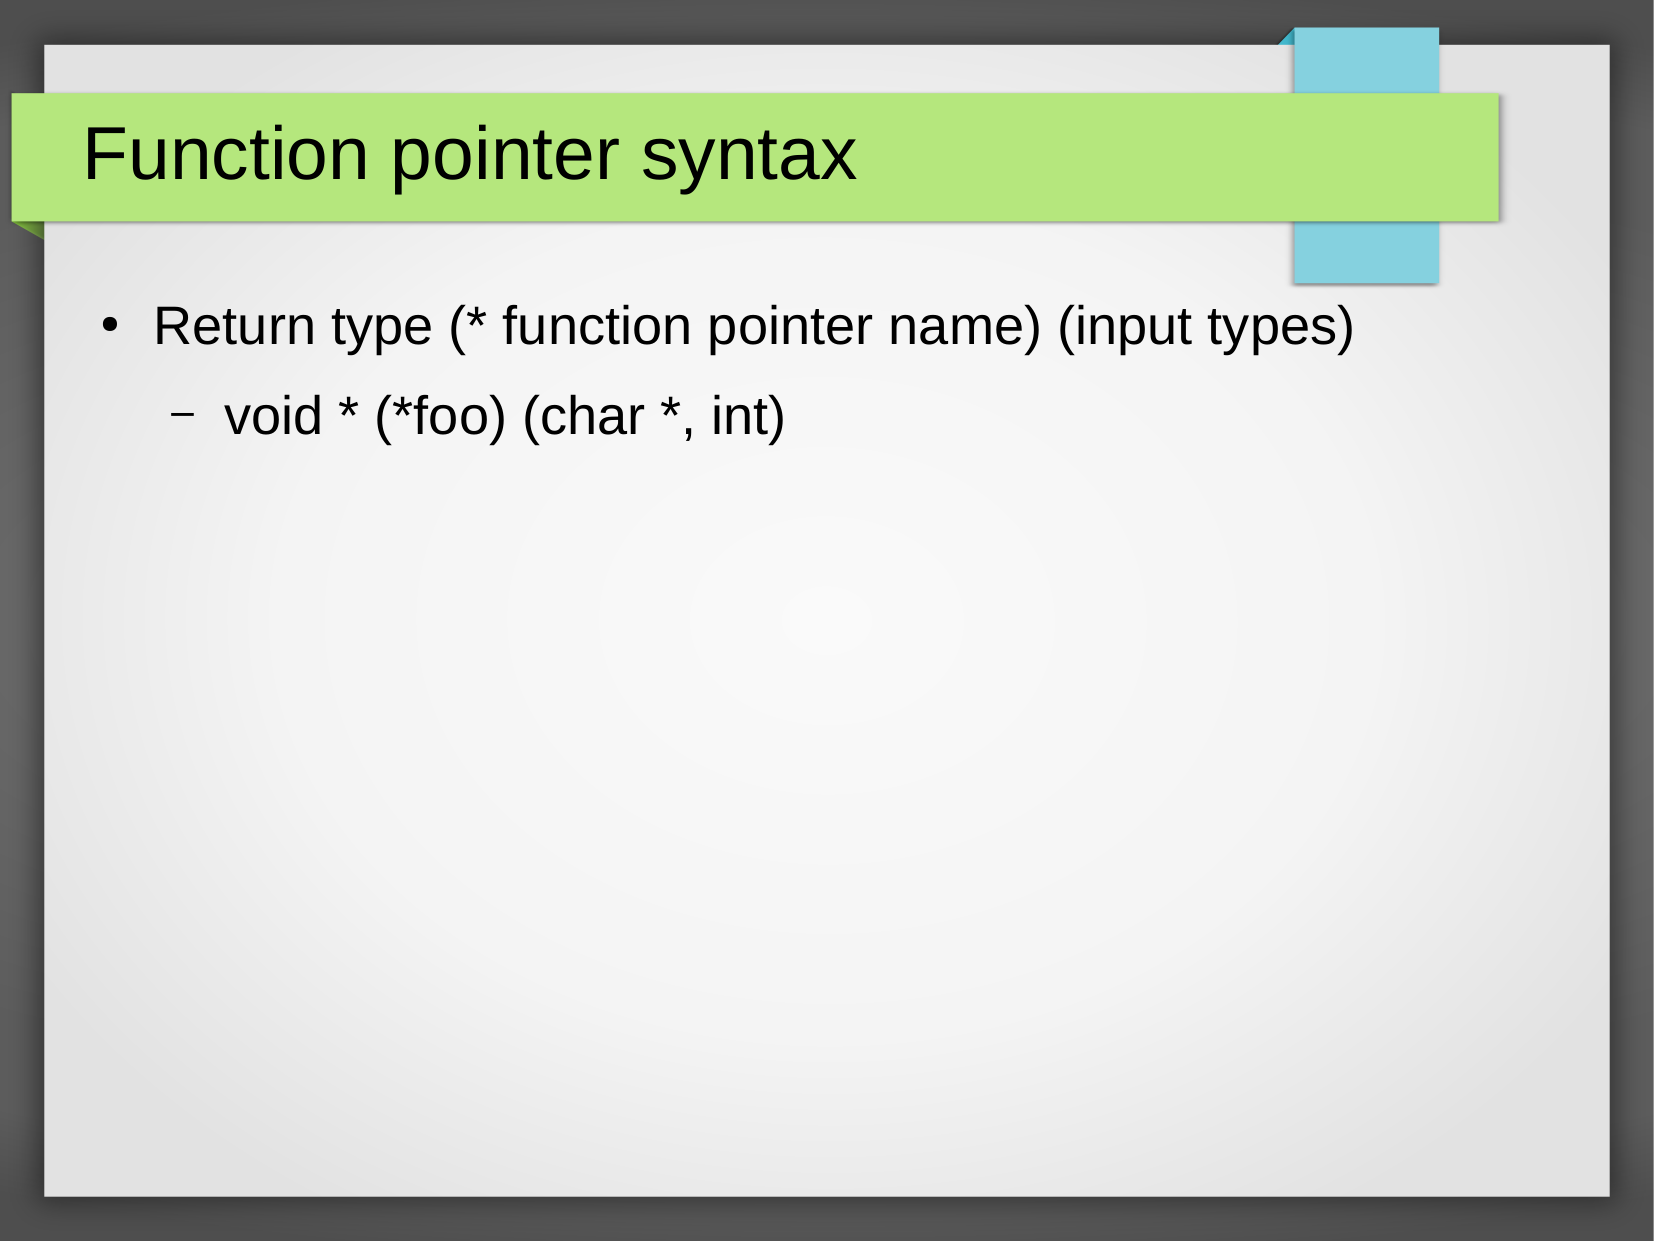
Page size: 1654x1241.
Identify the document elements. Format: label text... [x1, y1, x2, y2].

list Return type (* function pointer name) (input types) void * (*foo) (char *, int) [82, 295, 1571, 1015]
title Function pointer syntax [82, 94, 1264, 213]
picture [0, 0, 1654, 1241]
